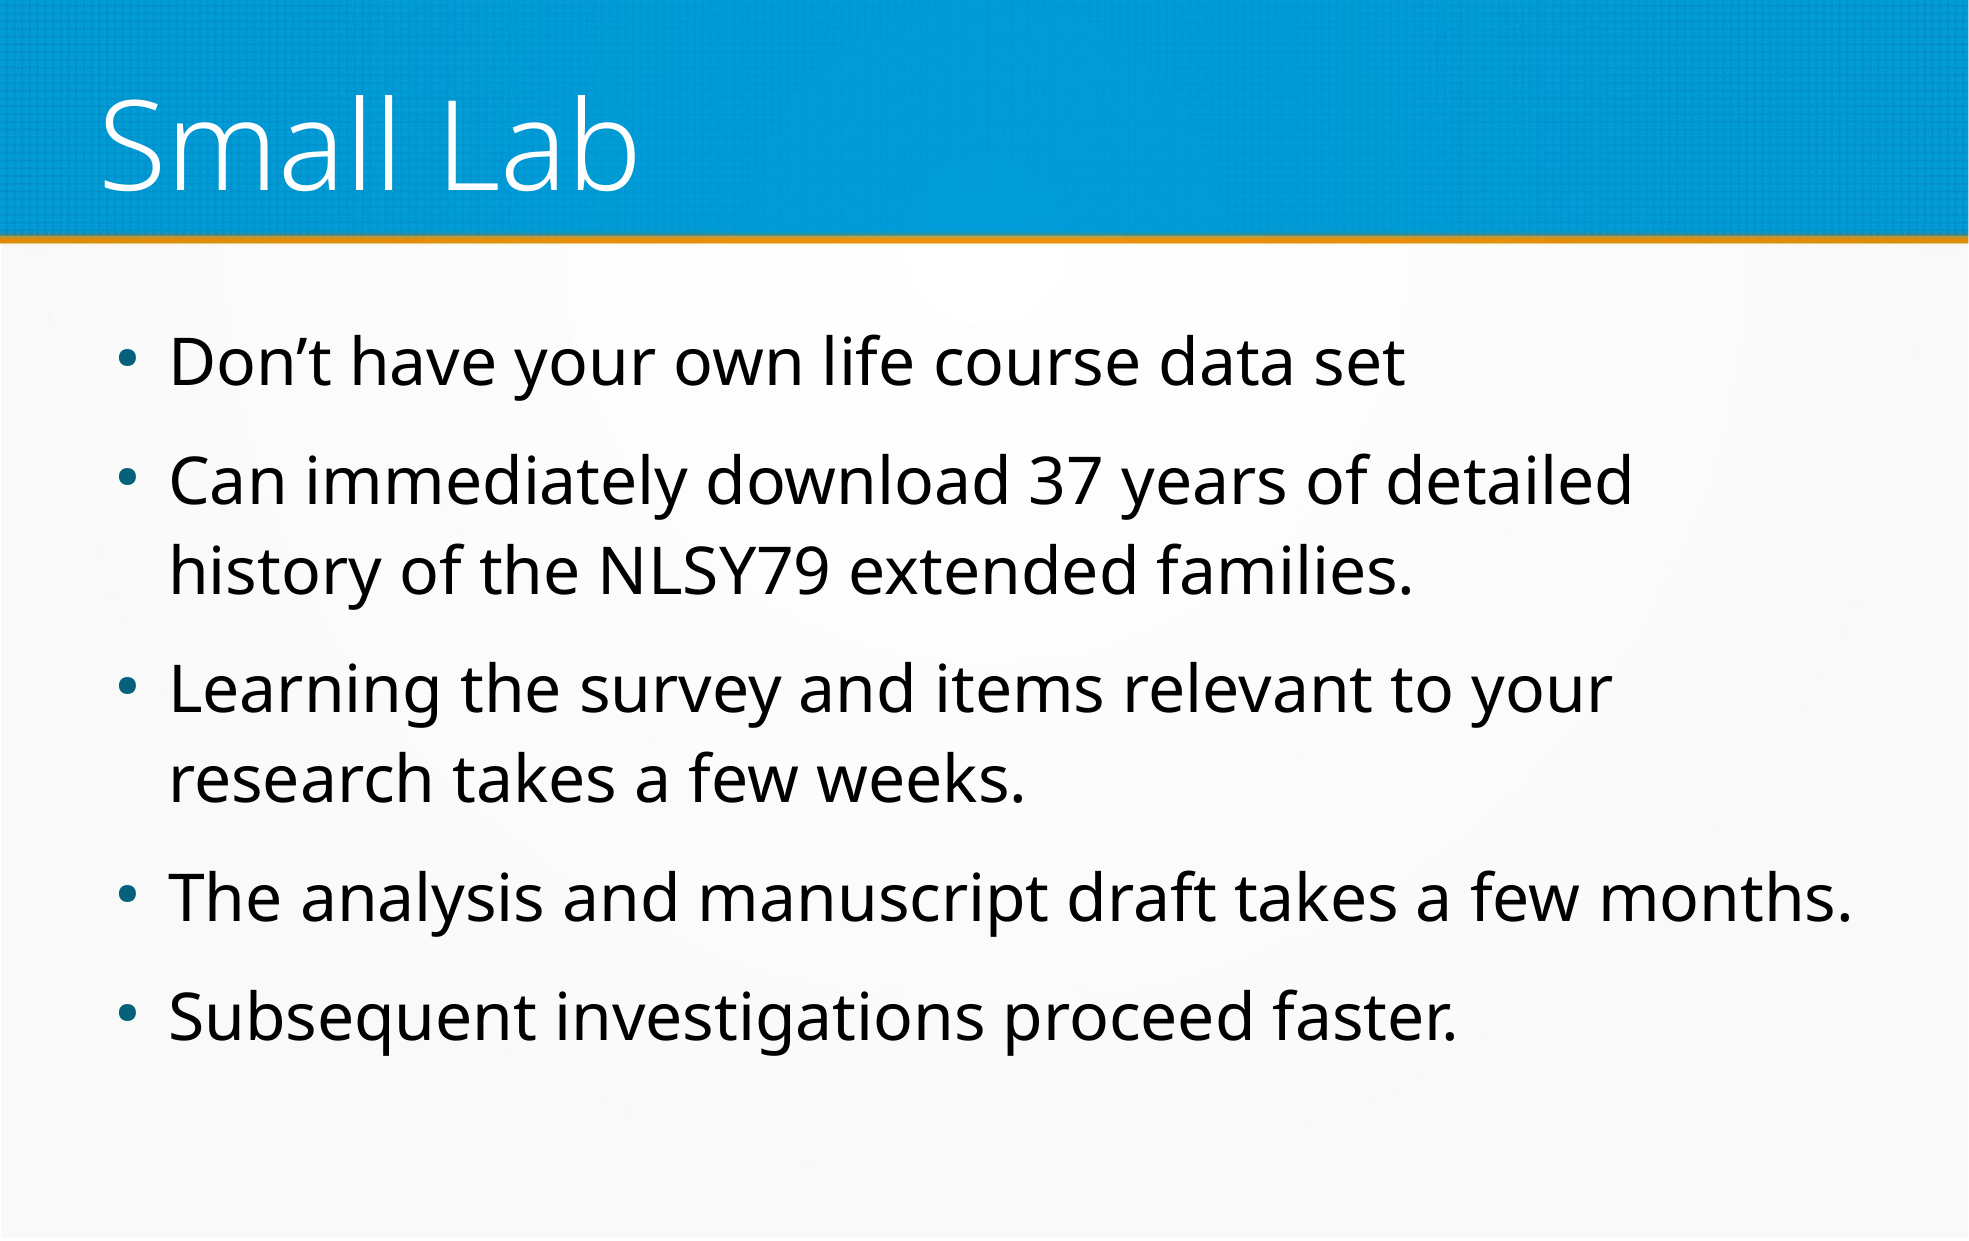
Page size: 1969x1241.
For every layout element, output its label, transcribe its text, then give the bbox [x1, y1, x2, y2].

picture [0, 233, 1969, 1241]
title Small Lab [98, 19, 1870, 227]
list Don’t have your own life course data set Can immediately download 37 years of detailed history of the NLSY79 extended families. Learning the survey and items relevant to your research takes a few weeks. The analysis and manuscript draft takes a few months. Subsequent investigations proceed faster. [98, 315, 1861, 1081]
